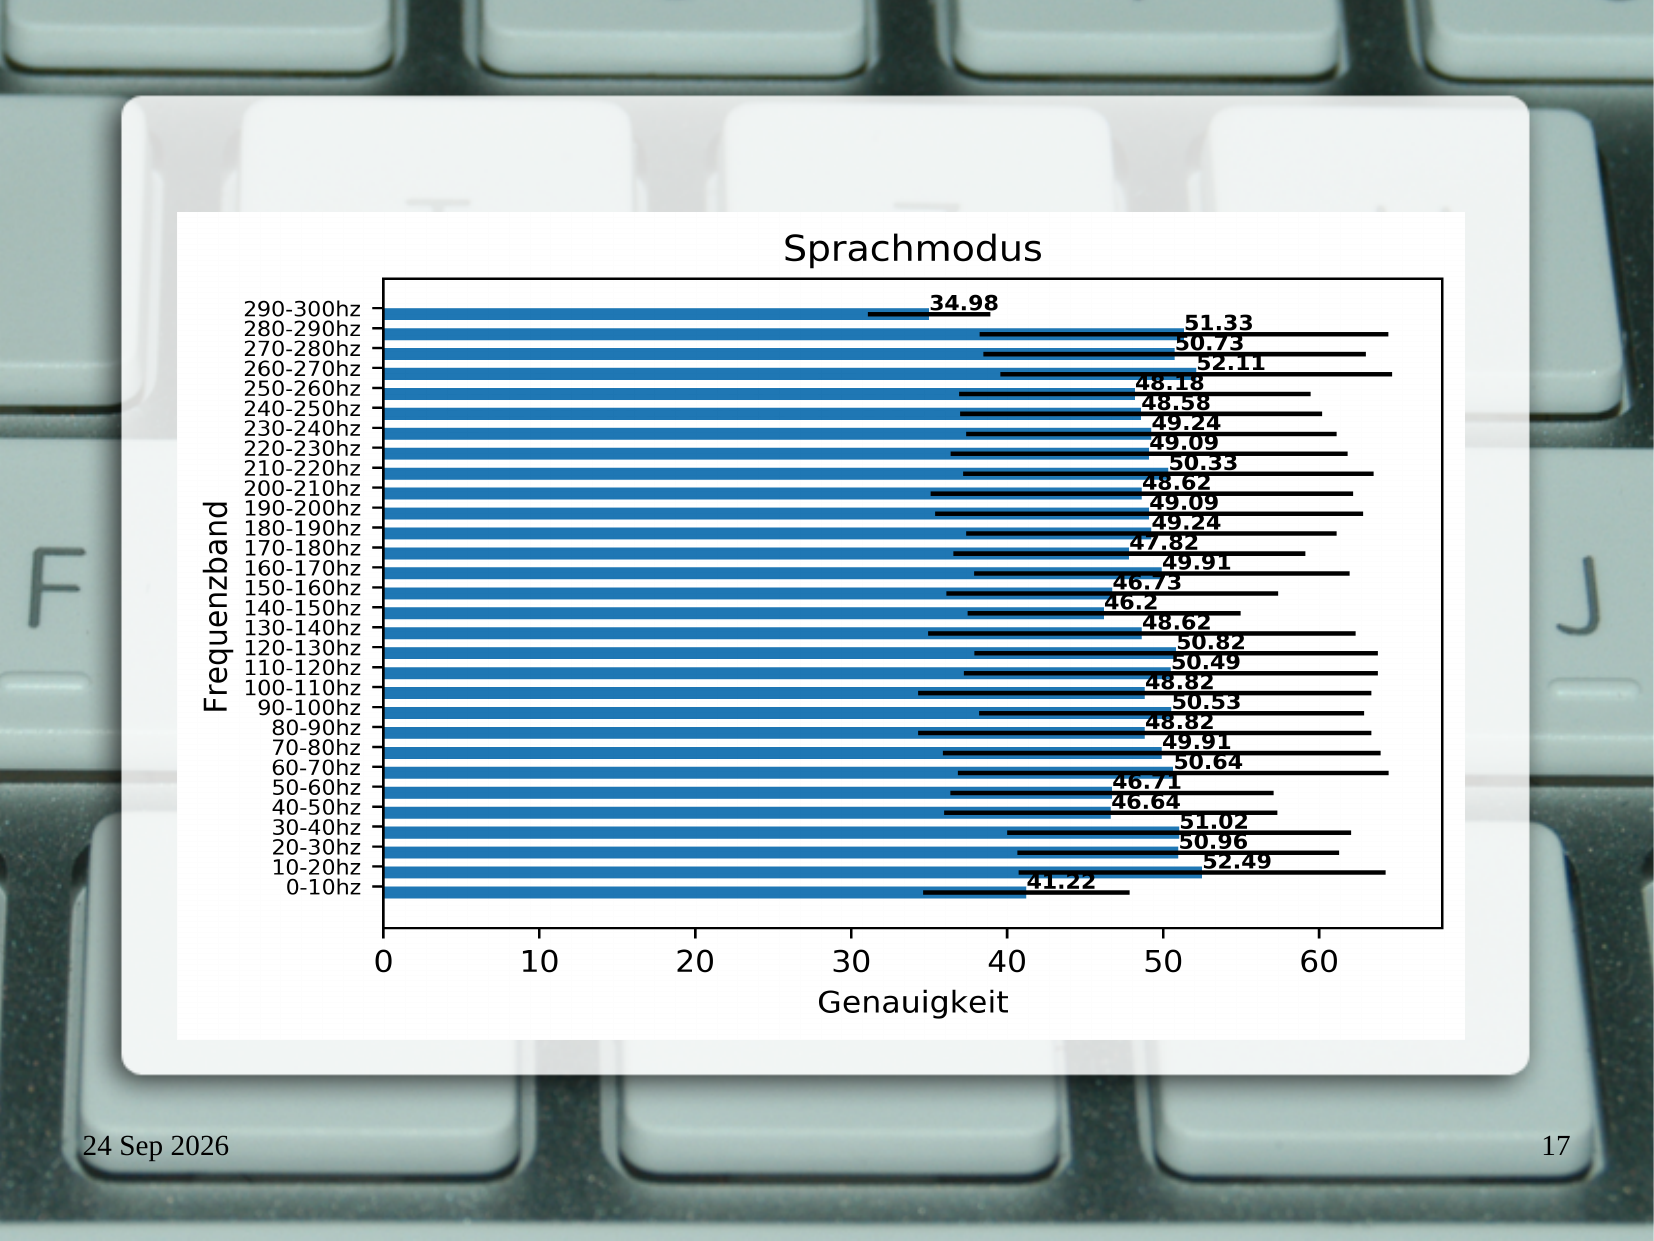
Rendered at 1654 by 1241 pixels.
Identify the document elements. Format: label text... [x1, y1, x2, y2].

list Ergebnisse: Frequenzband [147, 354, 1506, 1063]
picture [0, 0, 1654, 1241]
